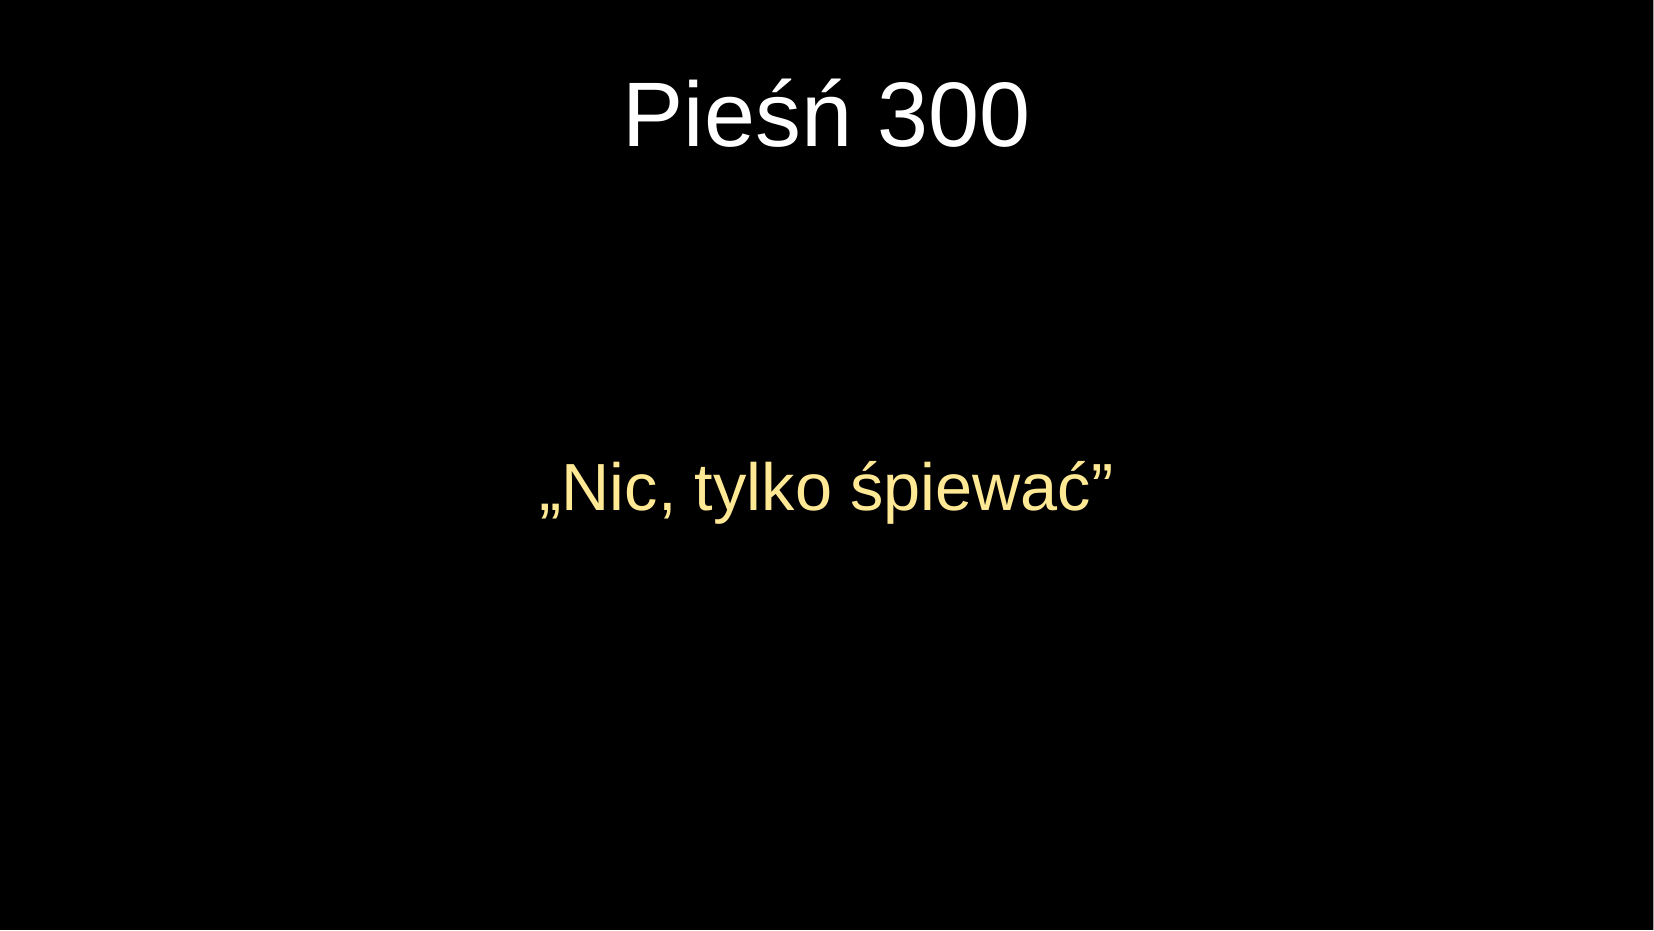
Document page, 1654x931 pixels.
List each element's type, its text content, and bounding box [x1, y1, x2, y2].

title Pieśń 300 [82, 37, 1571, 193]
subtitle „Nic, tylko śpiewać” [82, 217, 1571, 757]
